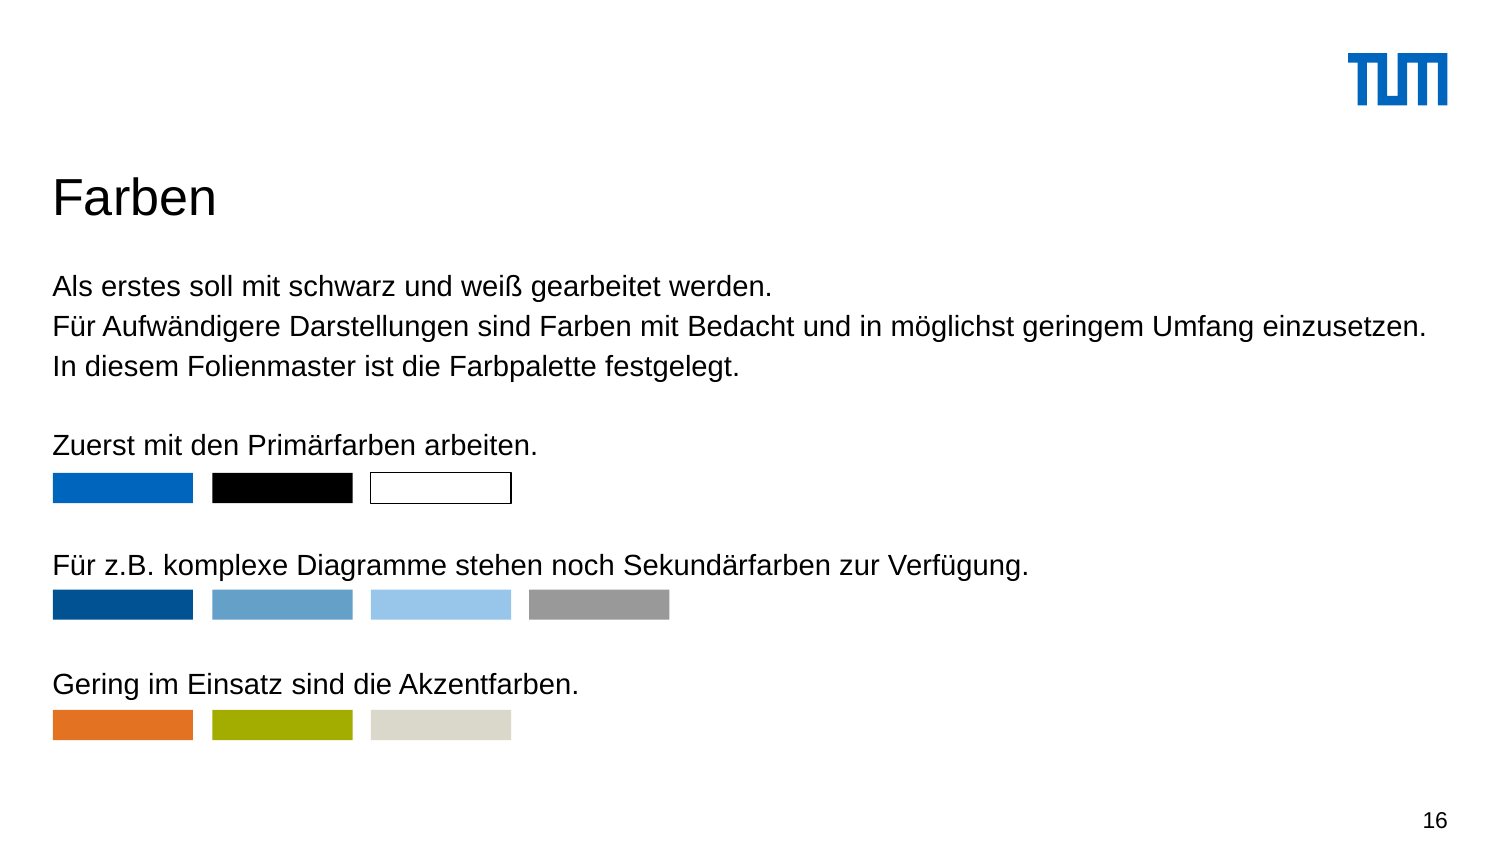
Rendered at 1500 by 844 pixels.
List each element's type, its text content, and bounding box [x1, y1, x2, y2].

text_box [52, 589, 193, 620]
text_box [212, 472, 353, 504]
text_box [370, 472, 512, 504]
slide_number <number> [1111, 796, 1448, 842]
text_box [370, 589, 512, 620]
text_box [52, 472, 193, 504]
text_box [212, 709, 353, 741]
text_box [212, 589, 353, 620]
title Farben [52, 159, 1449, 227]
text_box [52, 709, 193, 741]
text_box [370, 709, 512, 741]
list Als erstes soll mit schwarz und weiß gearbeitet werden. Für Aufwändigere Darstellungen sind Farben mit Bedacht und in möglichst geringem Umfang einzusetzen. In diesem Folienmaster ist die Farbpalette festgelegt. Zuerst mit den Primärfarben arbeiten. Für z.B. komplexe Diagramme stehen noch Sekundärfarben zur Verfügung. Gering im Einsatz sind die Akzentfarben. [52, 262, 1449, 771]
text_box [529, 589, 670, 620]
